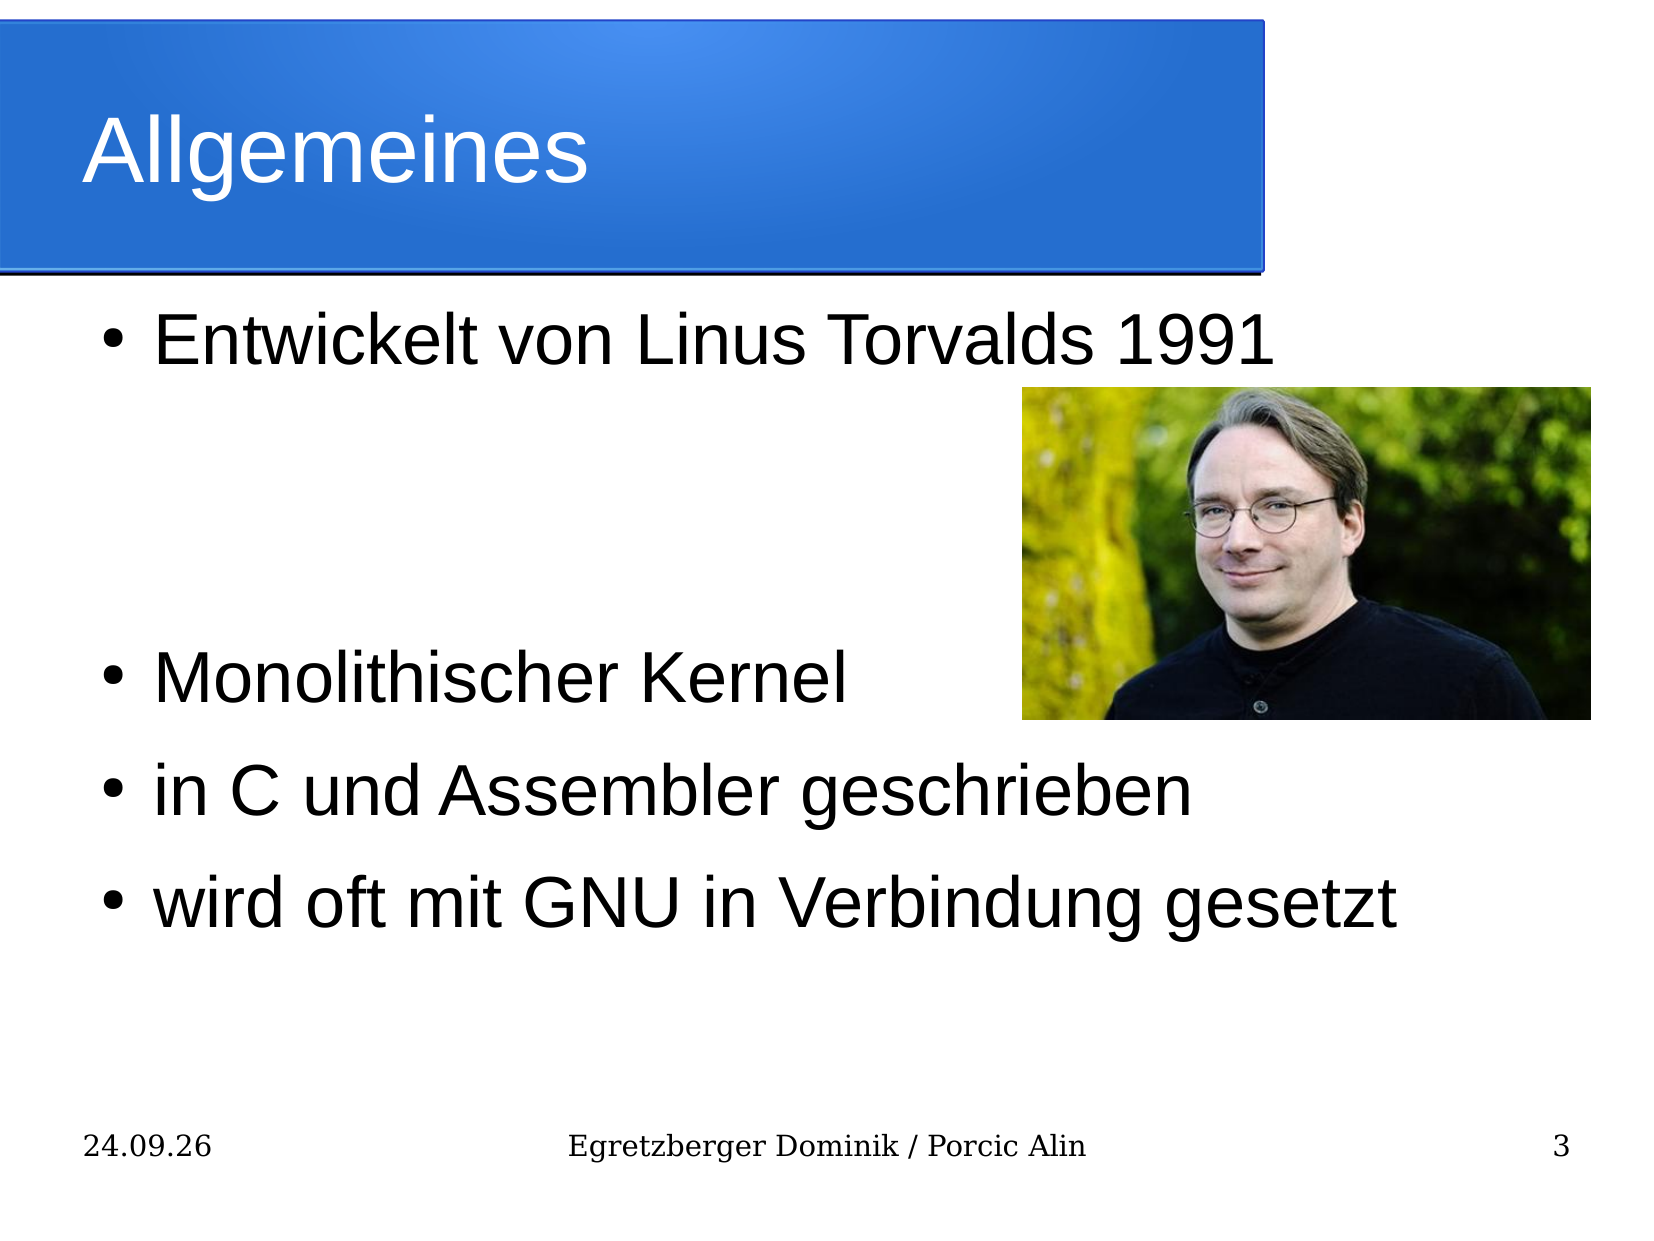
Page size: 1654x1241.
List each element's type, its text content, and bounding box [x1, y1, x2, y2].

picture [1022, 387, 1591, 721]
list Entwickelt von Linus Torvalds 1991 Monolithischer Kernel in C und Assembler geschrieben wird oft mit GNU in Verbindung gesetzt [82, 299, 1571, 1019]
title Allgemeines [82, 47, 1235, 252]
